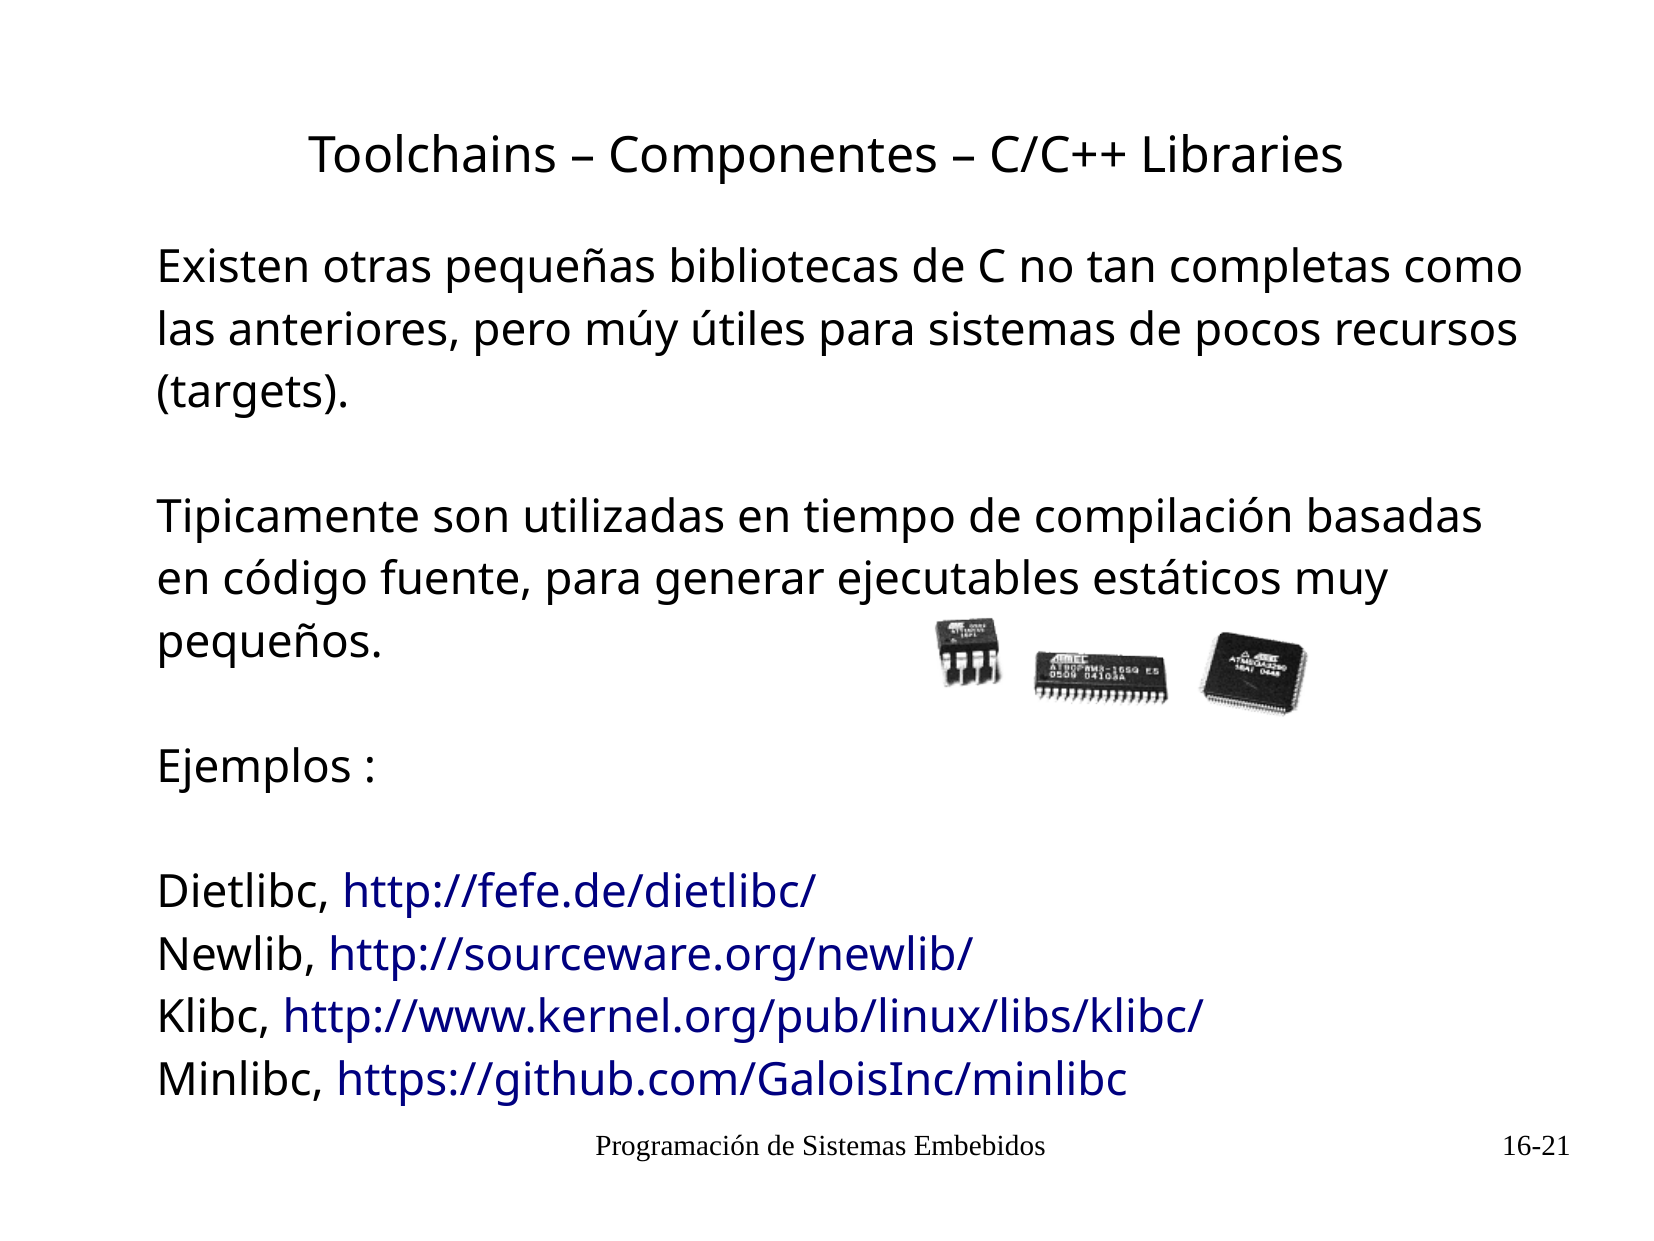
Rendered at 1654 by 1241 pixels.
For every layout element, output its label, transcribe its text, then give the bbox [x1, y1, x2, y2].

title Toolchains – Componentes – C/C++ Libraries [82, 49, 1571, 257]
picture [921, 590, 1331, 739]
text_box Existen otras pequeñas bibliotecas de C no tan completas como las anteriores, pero múy útiles para sistemas de pocos recursos (targets). Tipicamente son utilizadas en tiempo de compilación basadas en código fuente, para generar ejecutables estáticos muy pequeños. Ejemplos : Dietlibc, http://fefe.de/dietlibc/ Newlib, http://sourceware.org/newlib/ Klibc, http://www.kernel.org/pub/linux/libs/klibc/ Minlibc, https://github.com/GaloisInc/minlibc [141, 226, 1560, 1158]
